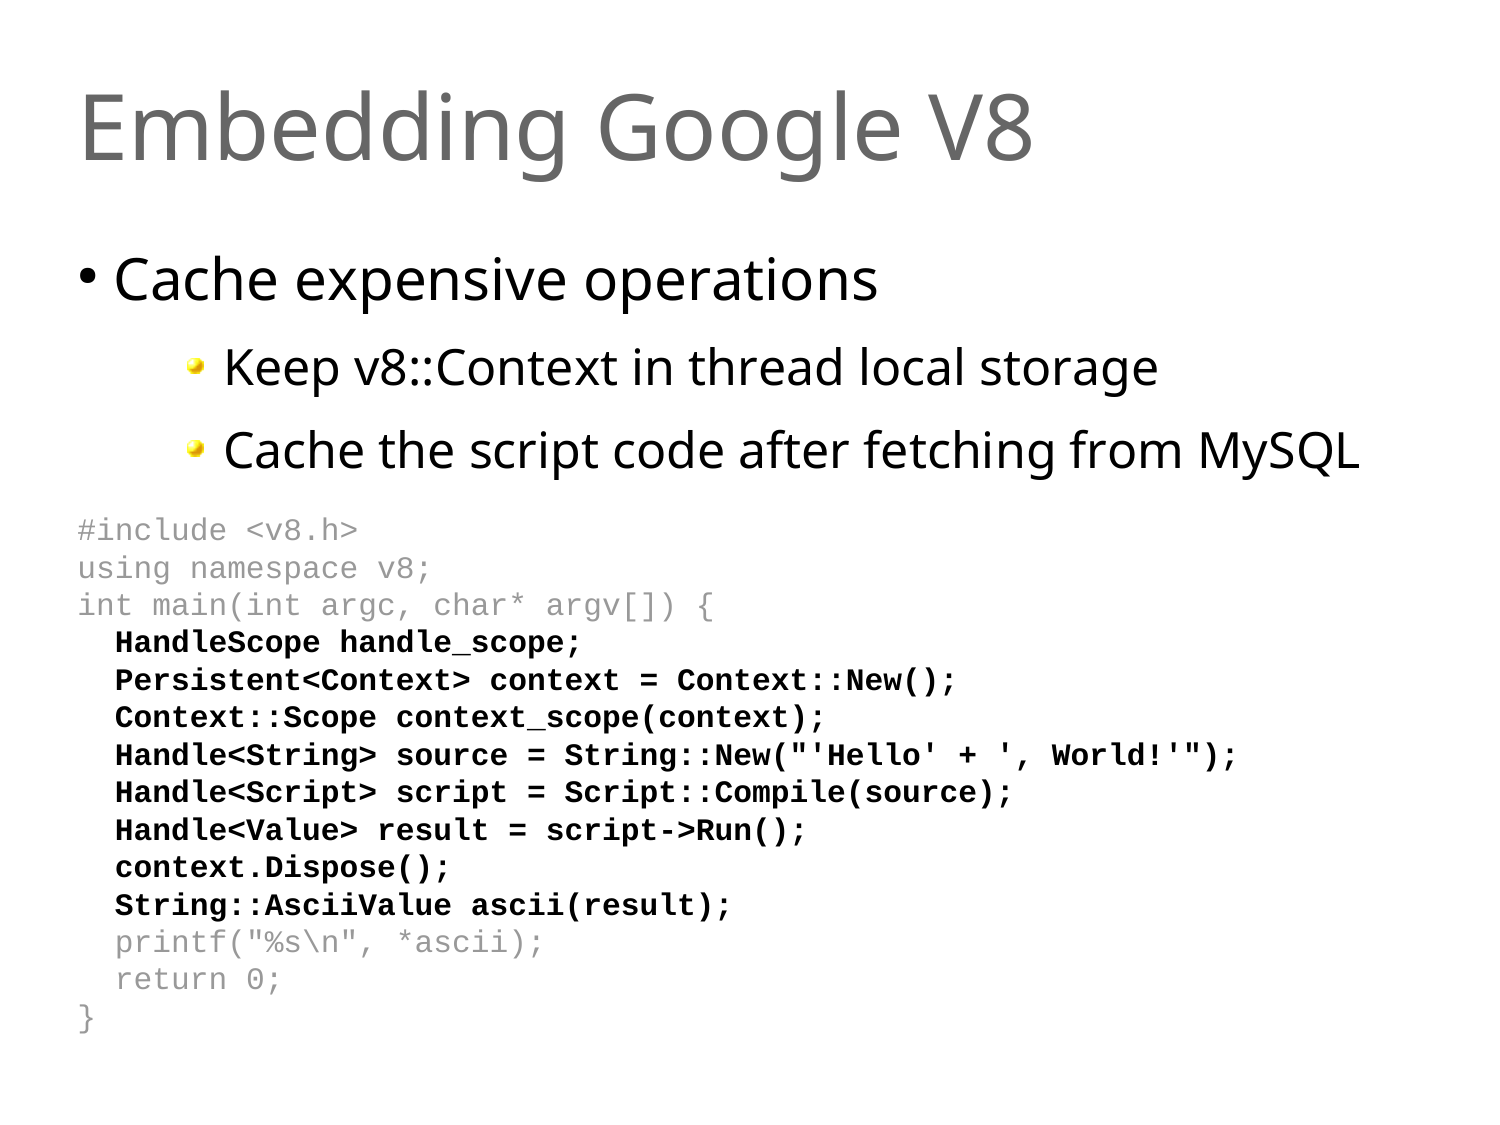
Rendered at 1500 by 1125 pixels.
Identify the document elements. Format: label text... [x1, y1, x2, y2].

title Embedding Google V8 [62, 0, 1438, 251]
list Cache expensive operations Keep v8::Context in thread local storage Cache the script code after fetching from MySQL [62, 251, 1438, 501]
text_box #include <v8.h> using namespace v8; int main(int argc, char* argv[]) { HandleScope handle_scope; Persistent<Context> context = Context::New(); Context::Scope context_scope(context); Handle<String> source = String::New("'Hello' + ', World!'"); Handle<Script> script = Script::Compile(source); Handle<Value> result = script->Run(); context.Dispose(); String::AsciiValue ascii(result); printf("%s\n", *ascii); return 0; } [62, 501, 1438, 1079]
